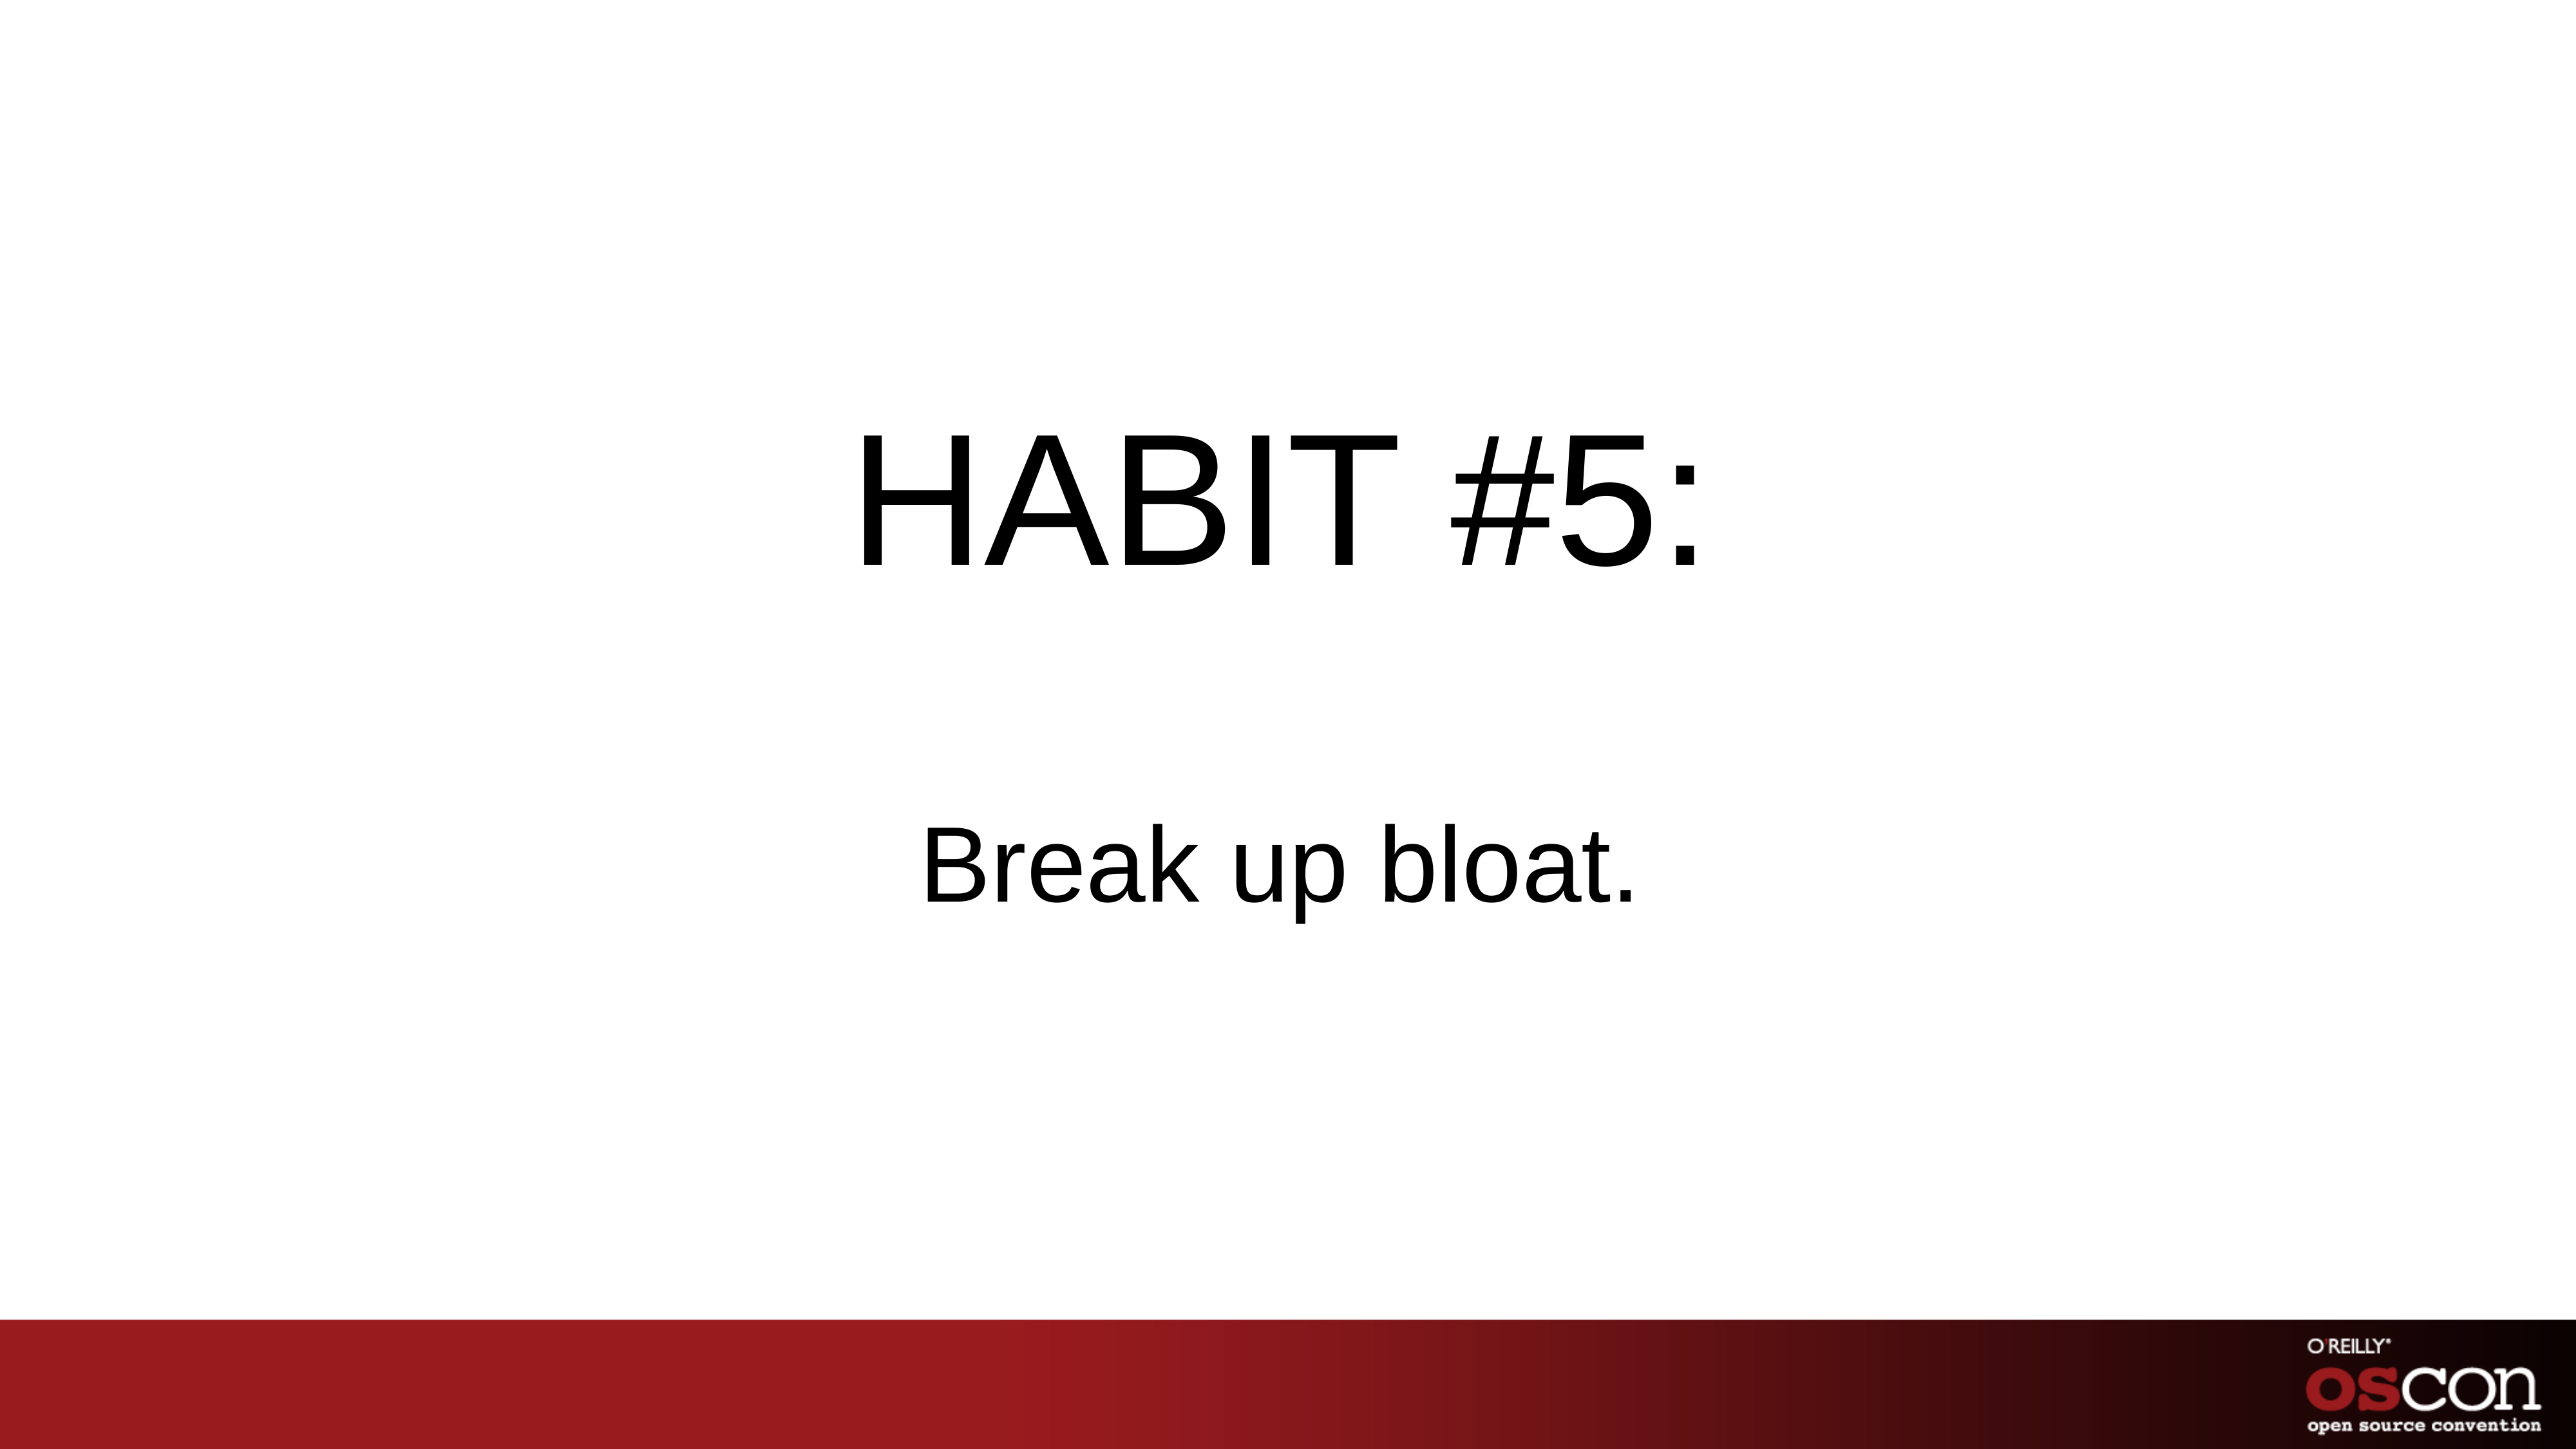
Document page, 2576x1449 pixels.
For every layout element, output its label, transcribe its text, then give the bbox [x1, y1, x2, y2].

picture [0, 0, 2576, 1449]
subtitle HABIT #5: Break up bloat. [48, 17, 2514, 1449]
